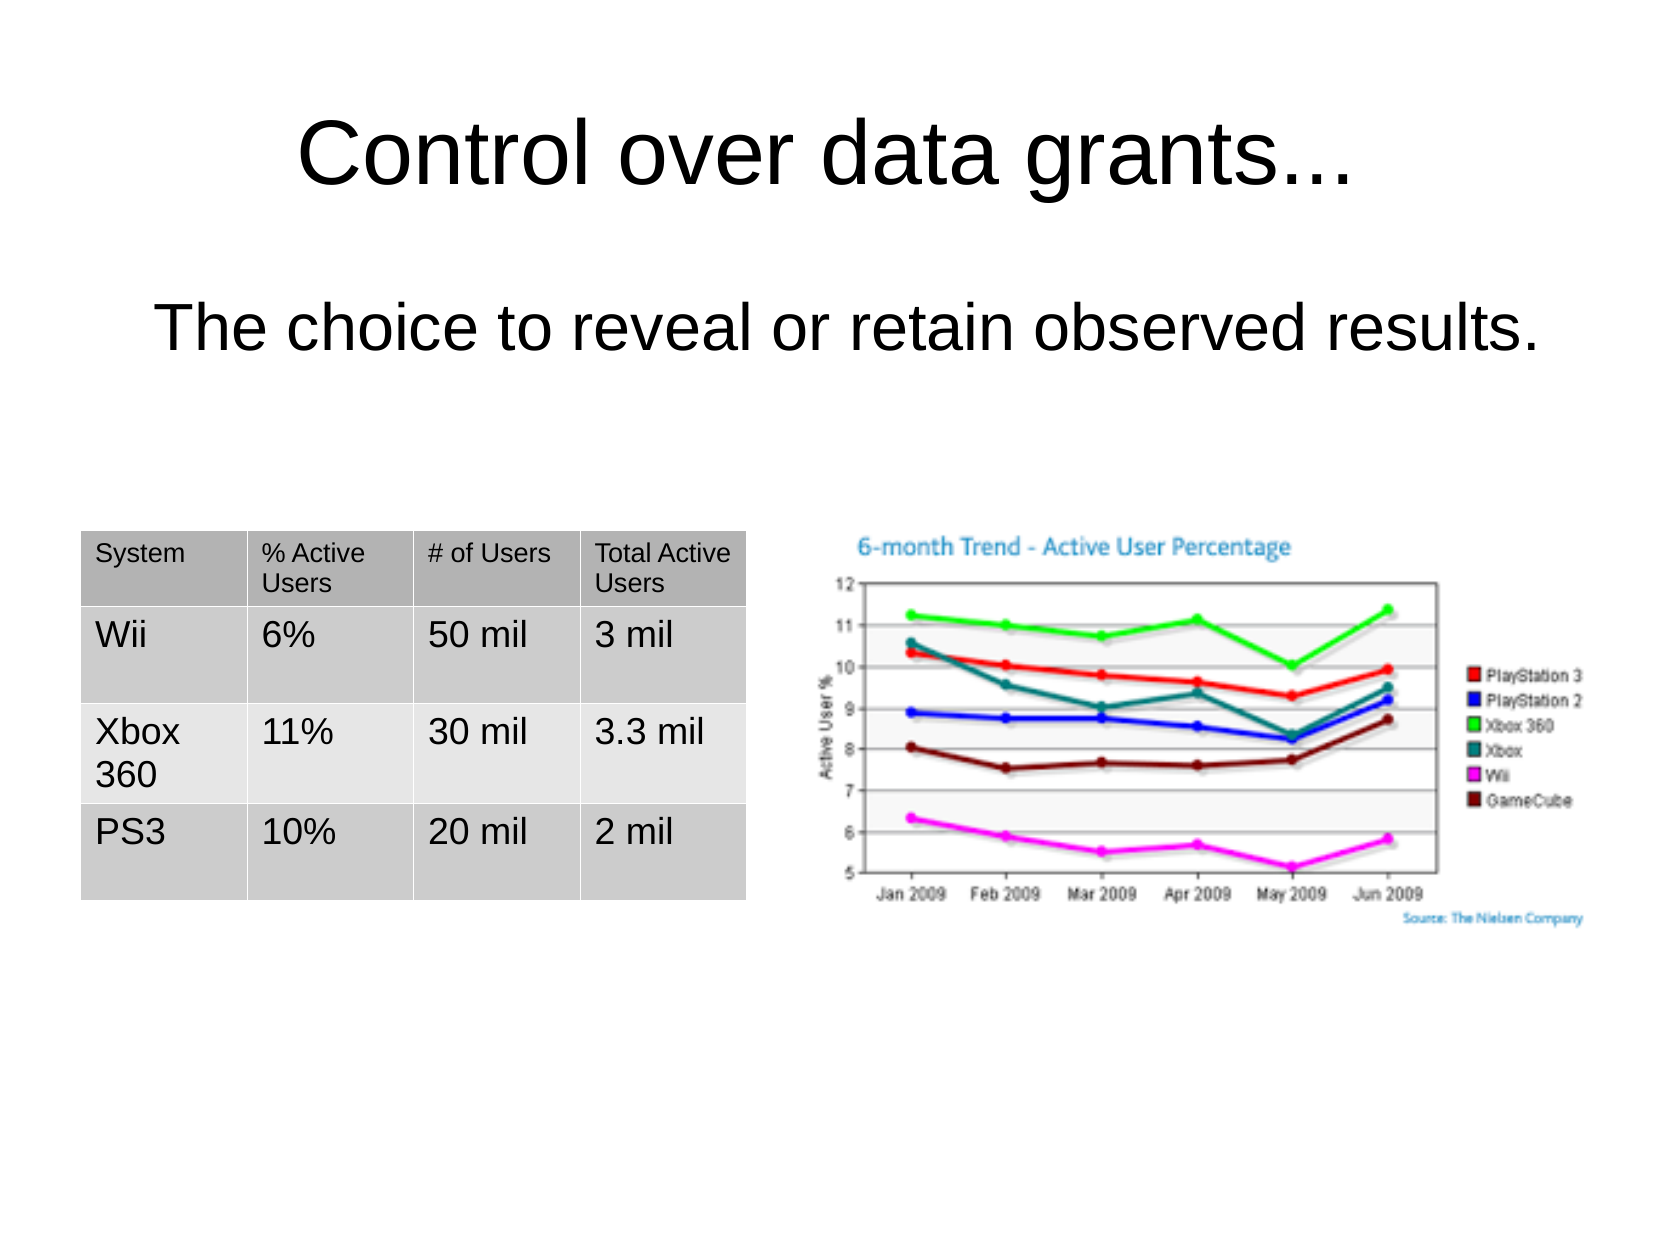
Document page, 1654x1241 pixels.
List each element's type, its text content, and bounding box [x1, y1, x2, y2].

table_header Total Active Users [581, 531, 746, 606]
table_cell 3 mil [581, 607, 746, 703]
table_header System [81, 531, 247, 606]
title Control over data grants... [82, 49, 1571, 257]
table_cell 10% [248, 804, 413, 900]
table_header % Active Users [248, 531, 413, 606]
list The choice to reveal or retain observed results. [82, 290, 1571, 1141]
picture [814, 529, 1591, 931]
table_cell 20 mil [414, 804, 580, 900]
table_cell 2 mil [581, 804, 746, 900]
table_header # of Users [414, 531, 580, 606]
table_cell 6% [248, 607, 413, 703]
table_cell 11% [248, 704, 413, 803]
table_cell 50 mil [414, 607, 580, 703]
table_cell Xbox 360 [81, 704, 247, 803]
table_cell 30 mil [414, 704, 580, 803]
table_cell 3.3 mil [581, 704, 746, 803]
table_cell PS3 [81, 804, 247, 900]
table_cell Wii [81, 607, 247, 703]
